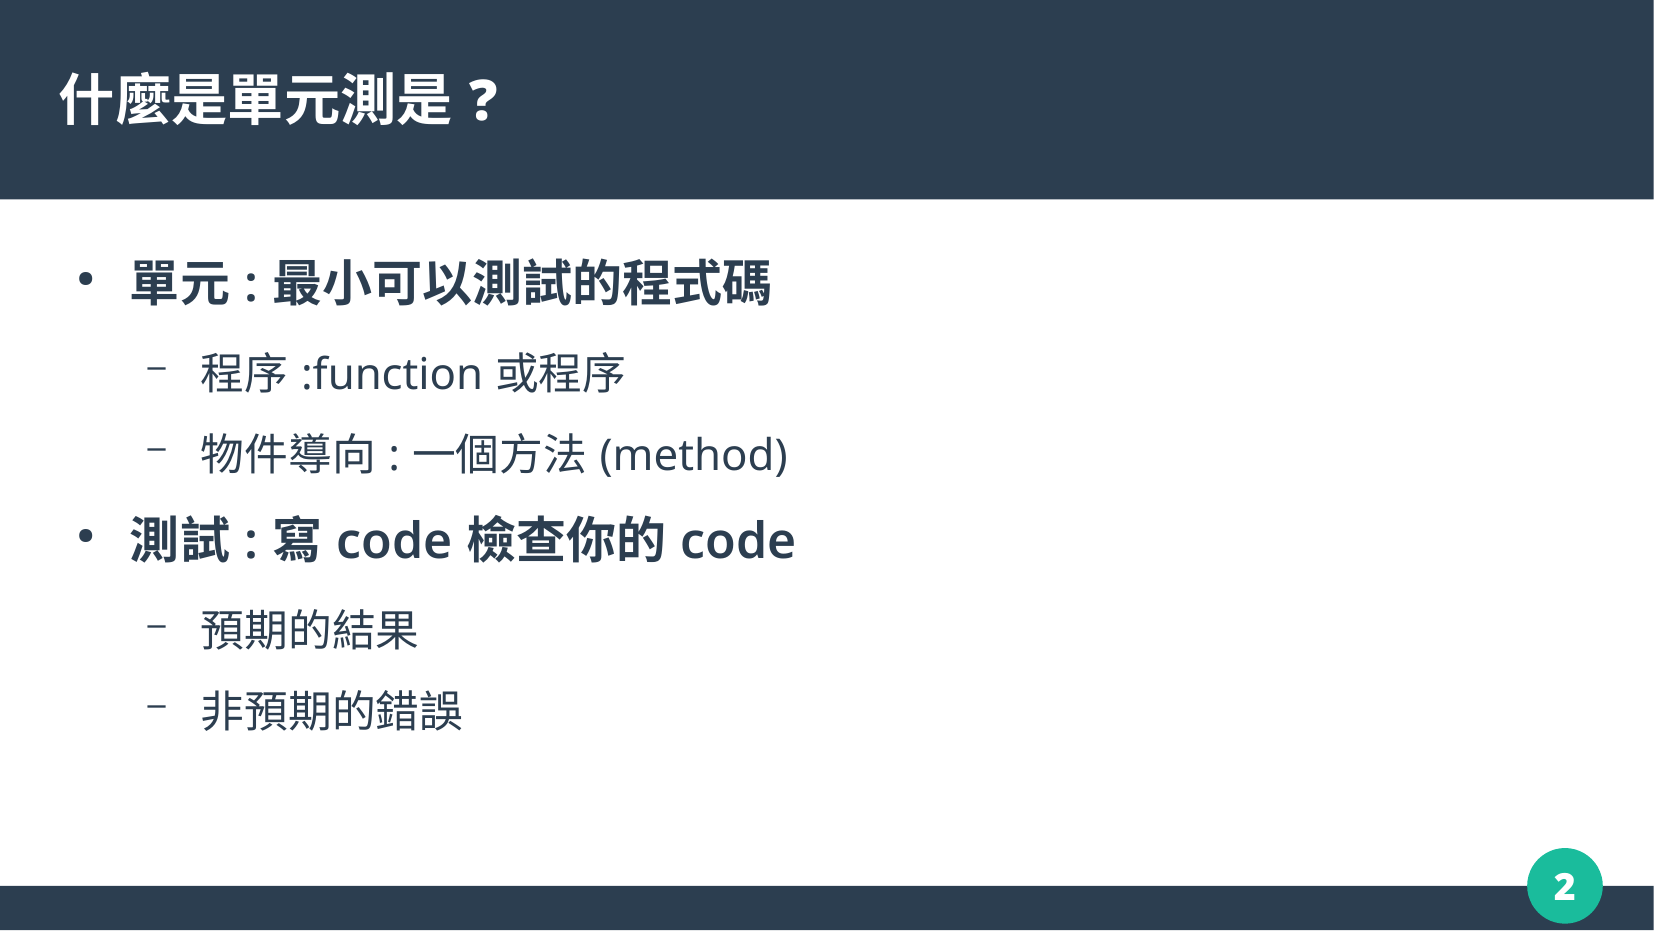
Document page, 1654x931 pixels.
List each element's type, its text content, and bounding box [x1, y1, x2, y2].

list 單元:最小可以測試的程式碼 程序:function或程序 物件導向:一個方法(method) 測試:寫code檢查你的code 預期的結果 非預期的錯誤 [59, 243, 1595, 864]
title 什麼是單元測是? [59, 37, 1595, 156]
